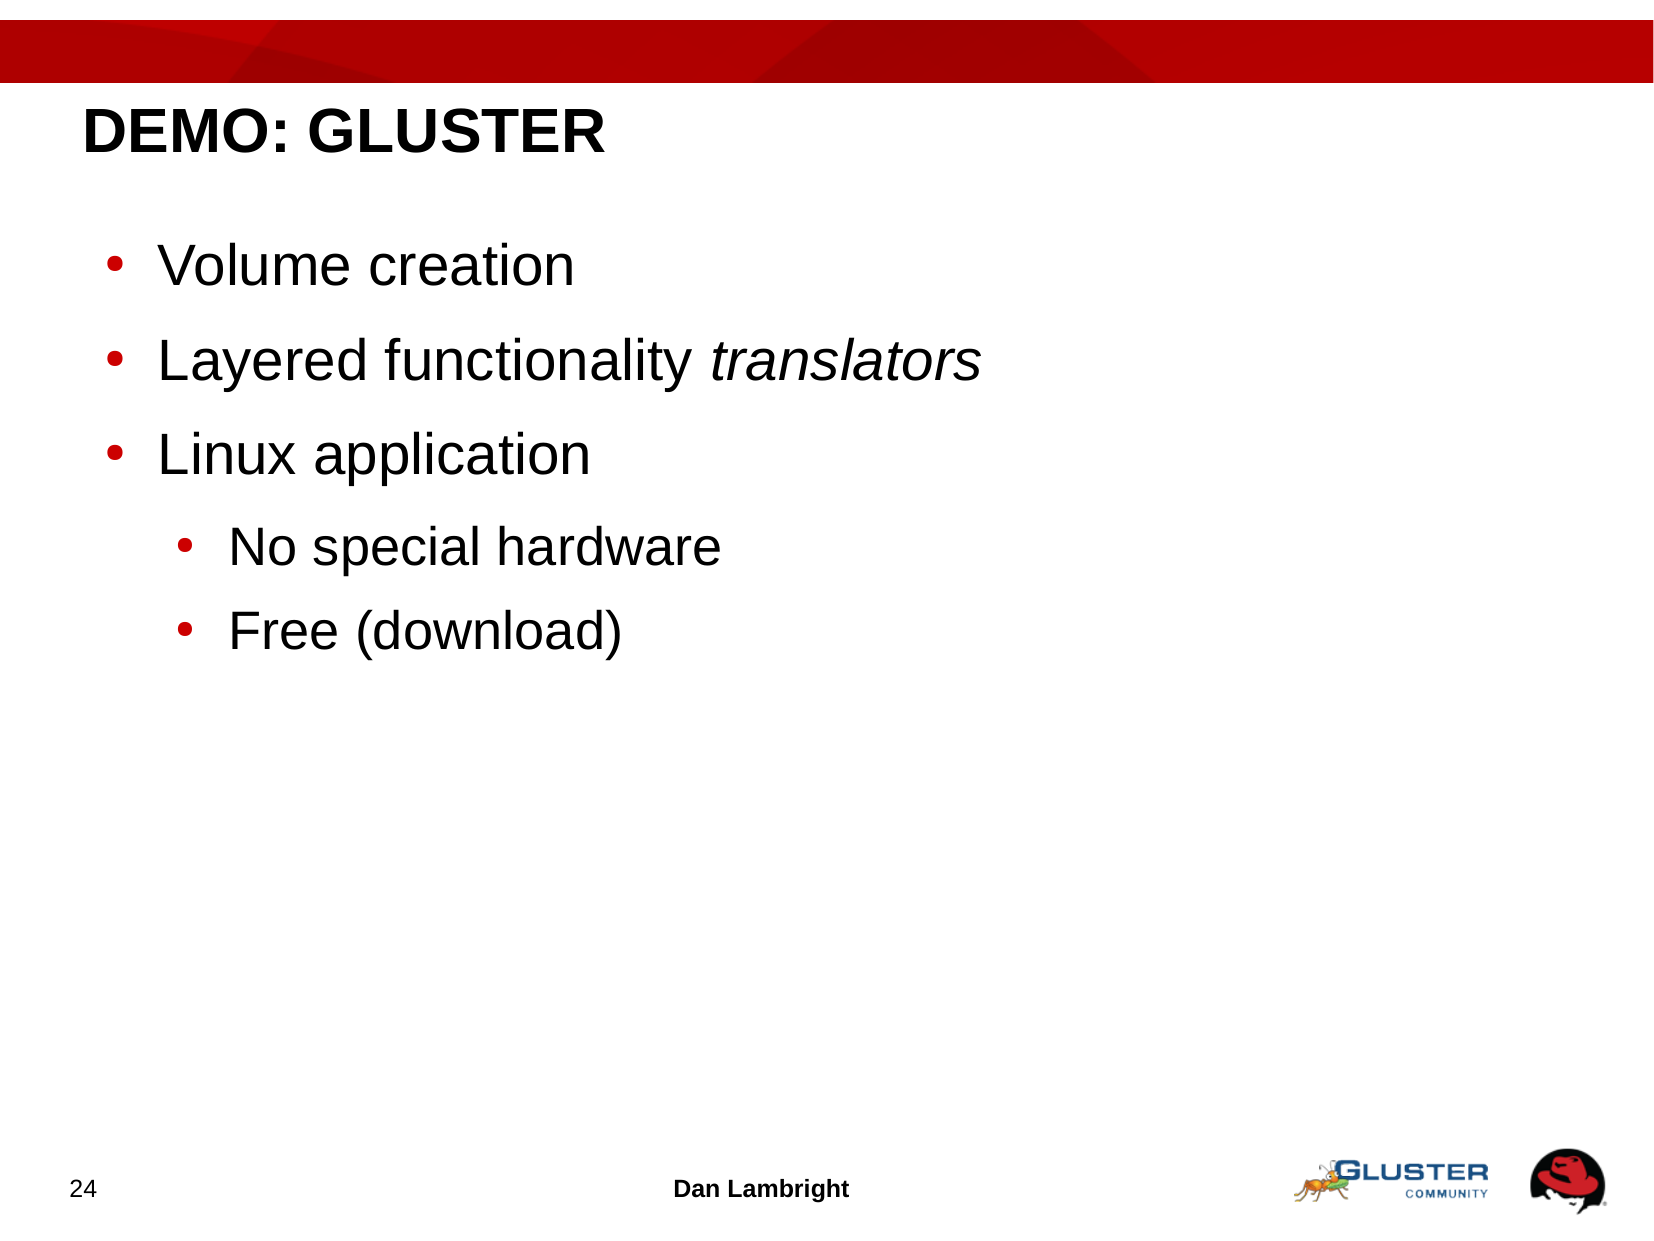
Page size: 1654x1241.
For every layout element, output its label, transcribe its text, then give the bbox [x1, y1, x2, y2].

picture [0, 20, 1654, 83]
picture [1294, 1158, 1488, 1203]
title DEMO: GLUSTER [82, 37, 1571, 226]
list Volume creation Layered functionality translators Linux application No special hardware Free (download) [86, 232, 1576, 1027]
picture [1529, 1146, 1613, 1224]
